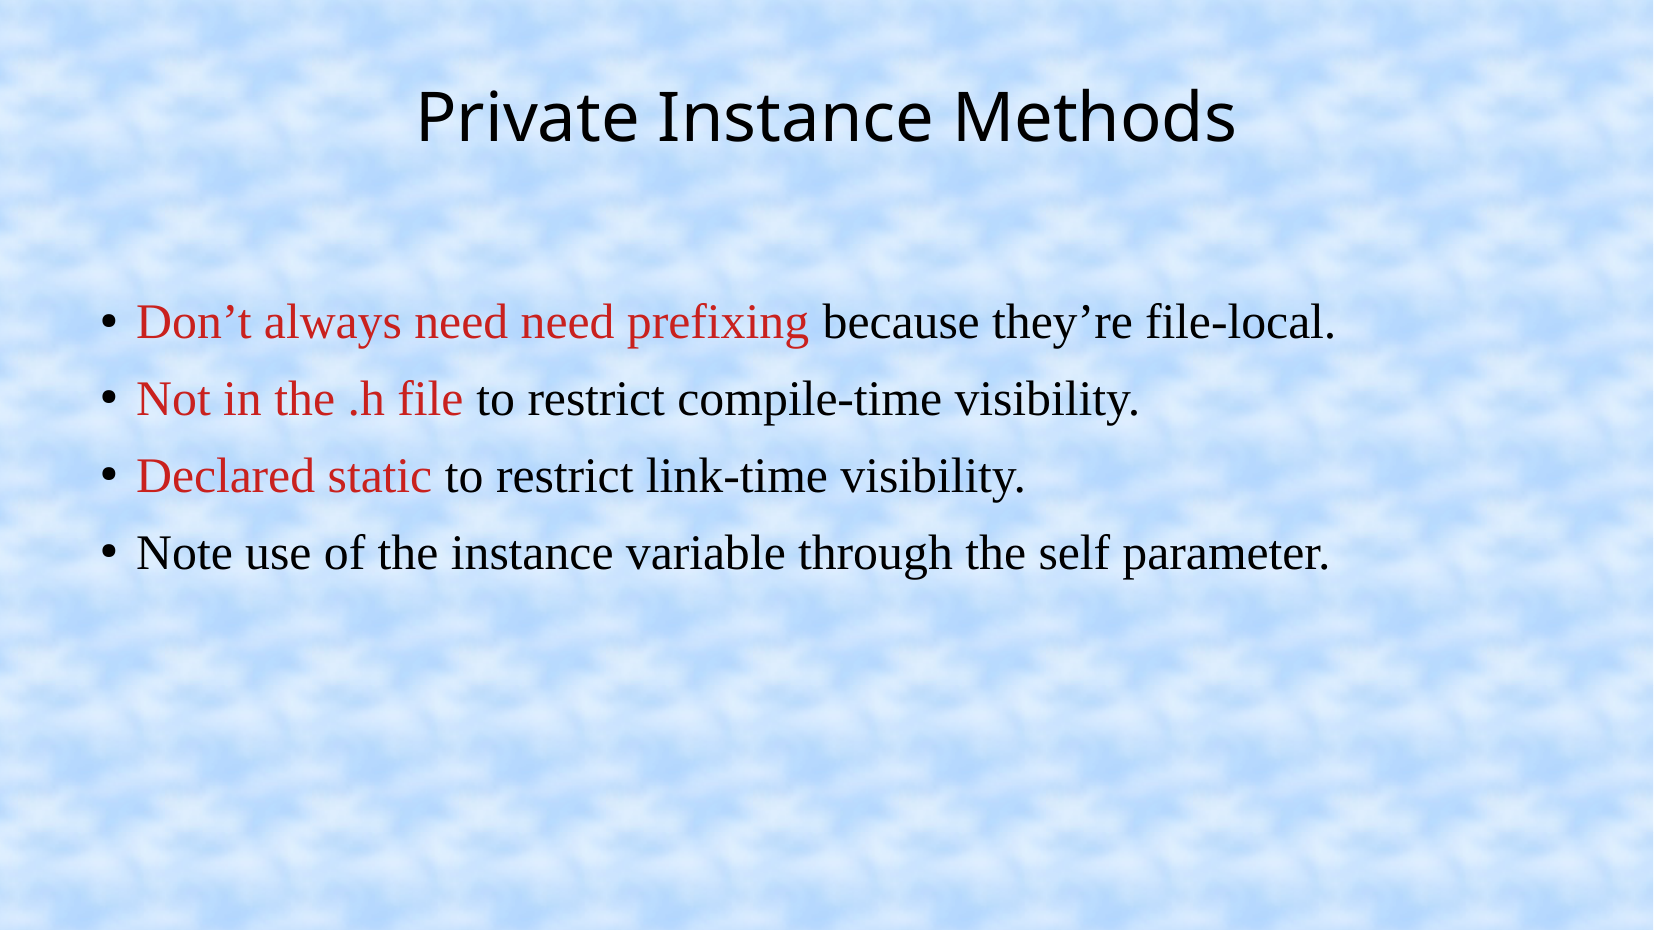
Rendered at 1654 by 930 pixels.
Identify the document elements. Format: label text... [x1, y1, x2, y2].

list Don’t always need need prefixing because they’re file-local. Not in the .h file to restrict compile-time visibility. Declared static to restrict link-time visibility. Note use of the instance variable through the self parameter. [82, 217, 1571, 841]
picture [0, 0, 1654, 930]
title Private Instance Methods [82, 36, 1571, 193]
